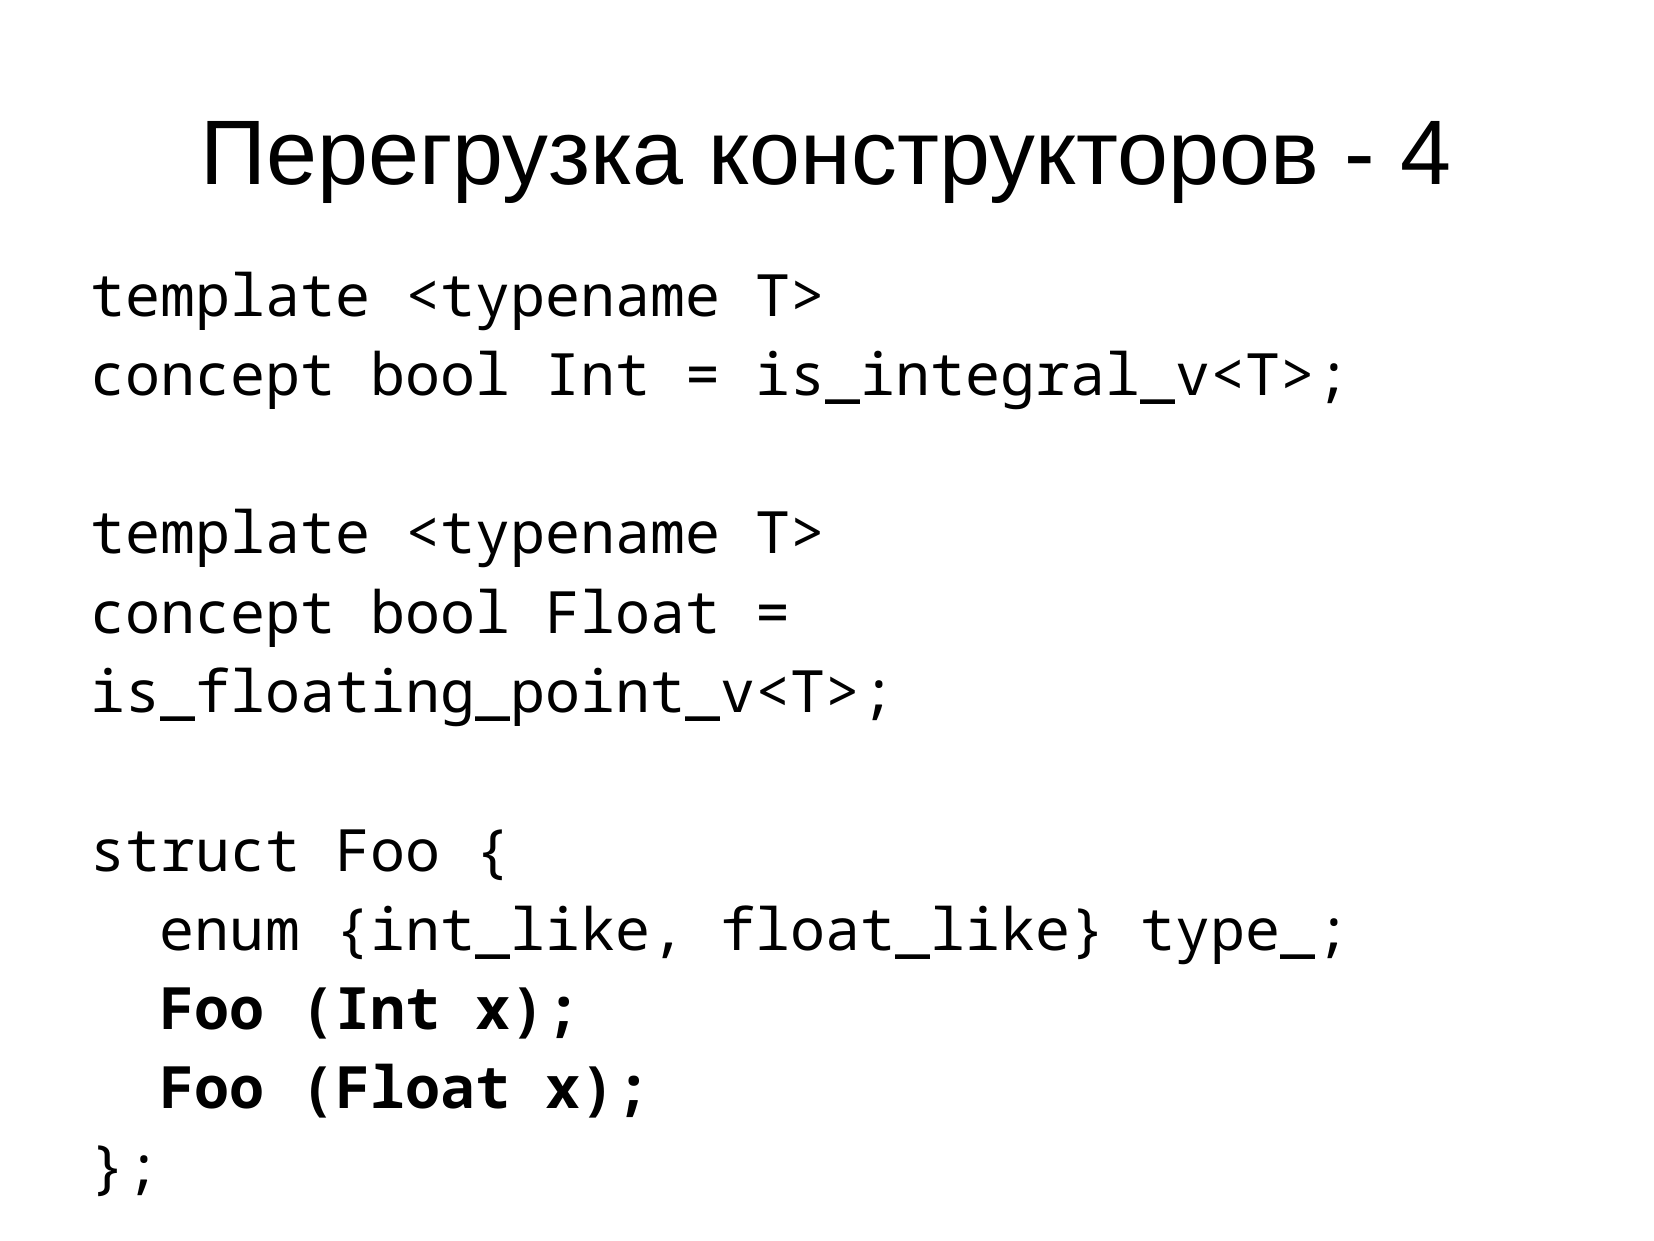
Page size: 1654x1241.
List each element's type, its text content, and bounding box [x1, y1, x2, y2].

title Перегрузка конструкторов - 4 [82, 49, 1571, 257]
subtitle template <typename T> concept bool Int = is_integral_v<T>; template <typename T> concept bool Float = is_floating_point_v<T>; struct Foo { enum {int_like, float_like} type_; Foo (Int x); Foo (Float x); }; [90, 294, 1606, 1165]
